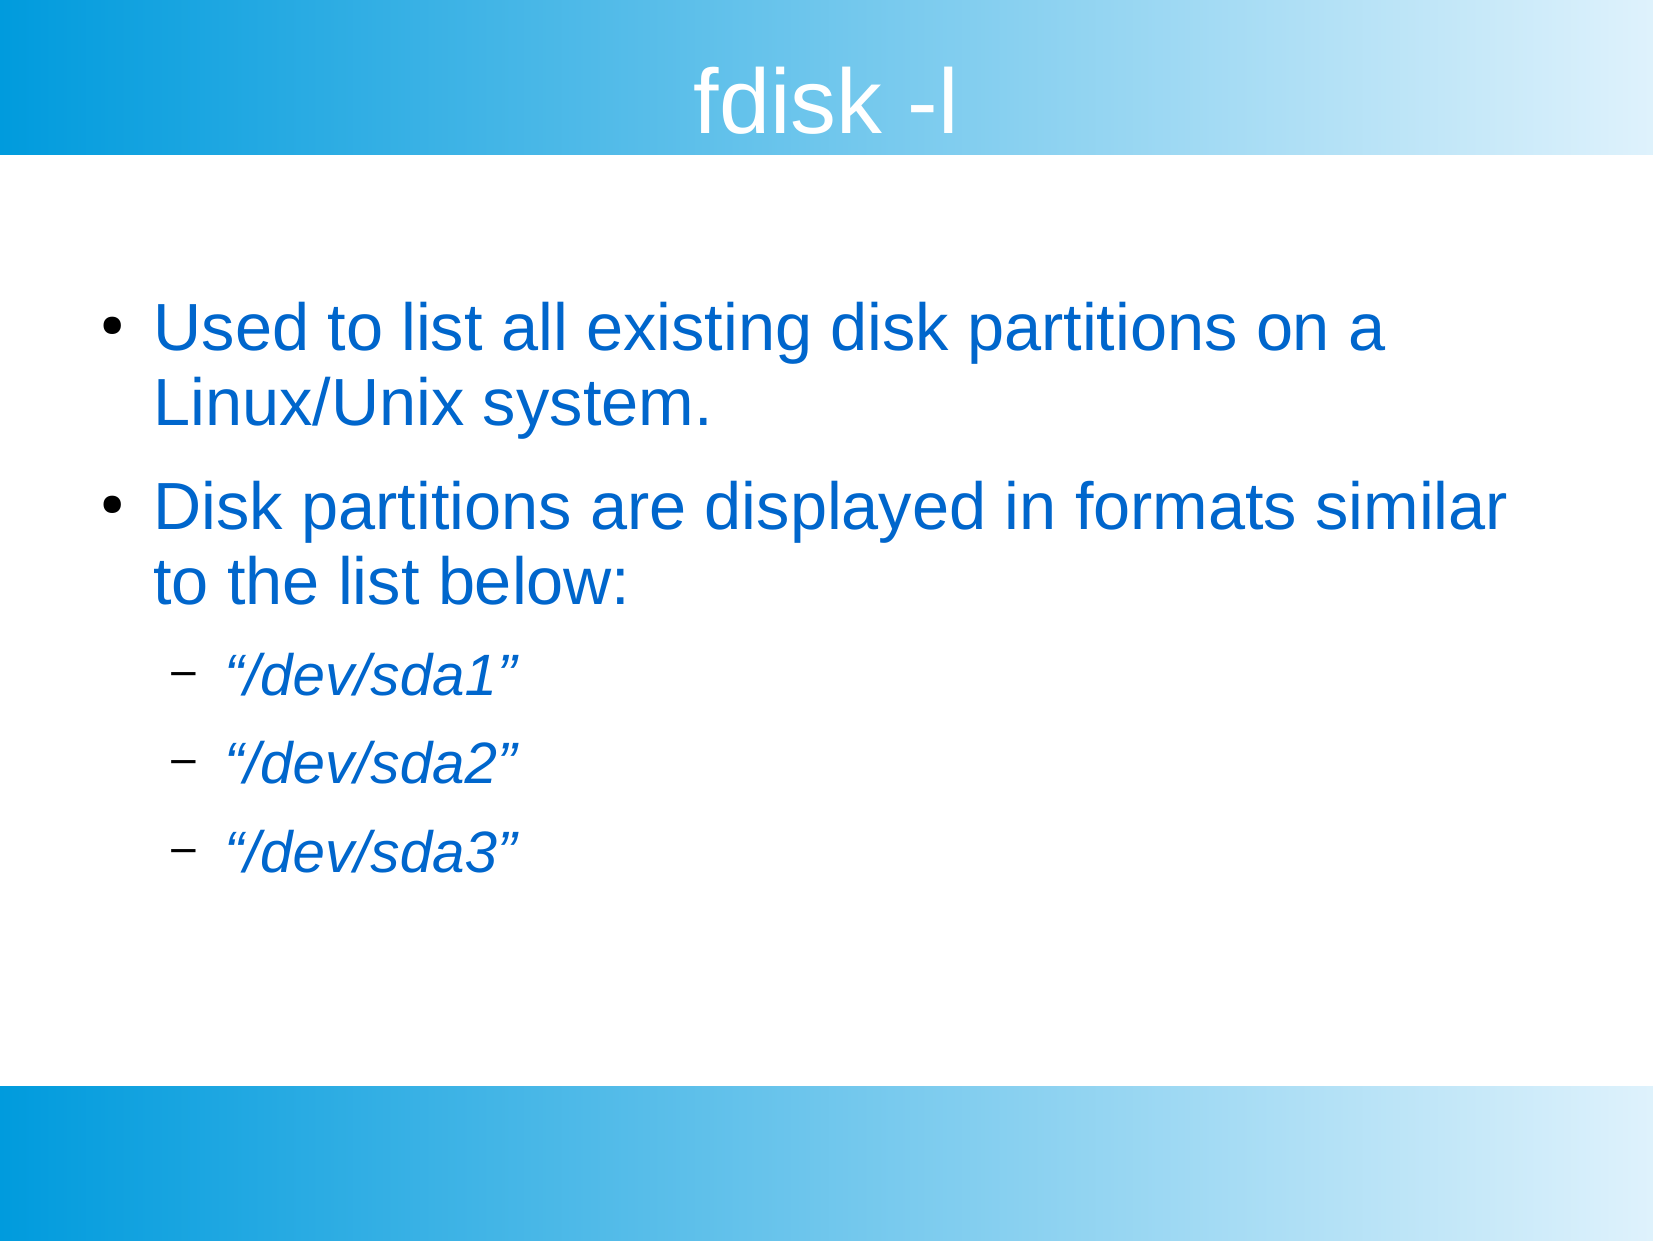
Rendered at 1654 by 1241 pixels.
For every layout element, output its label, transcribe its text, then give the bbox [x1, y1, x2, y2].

list Used to list all existing disk partitions on a Linux/Unix system. Disk partitions are displayed in formats similar to the list below: “/dev/sda1” “/dev/sda2” “/dev/sda3” [82, 290, 1571, 1010]
title fdisk -l [82, 49, 1571, 155]
